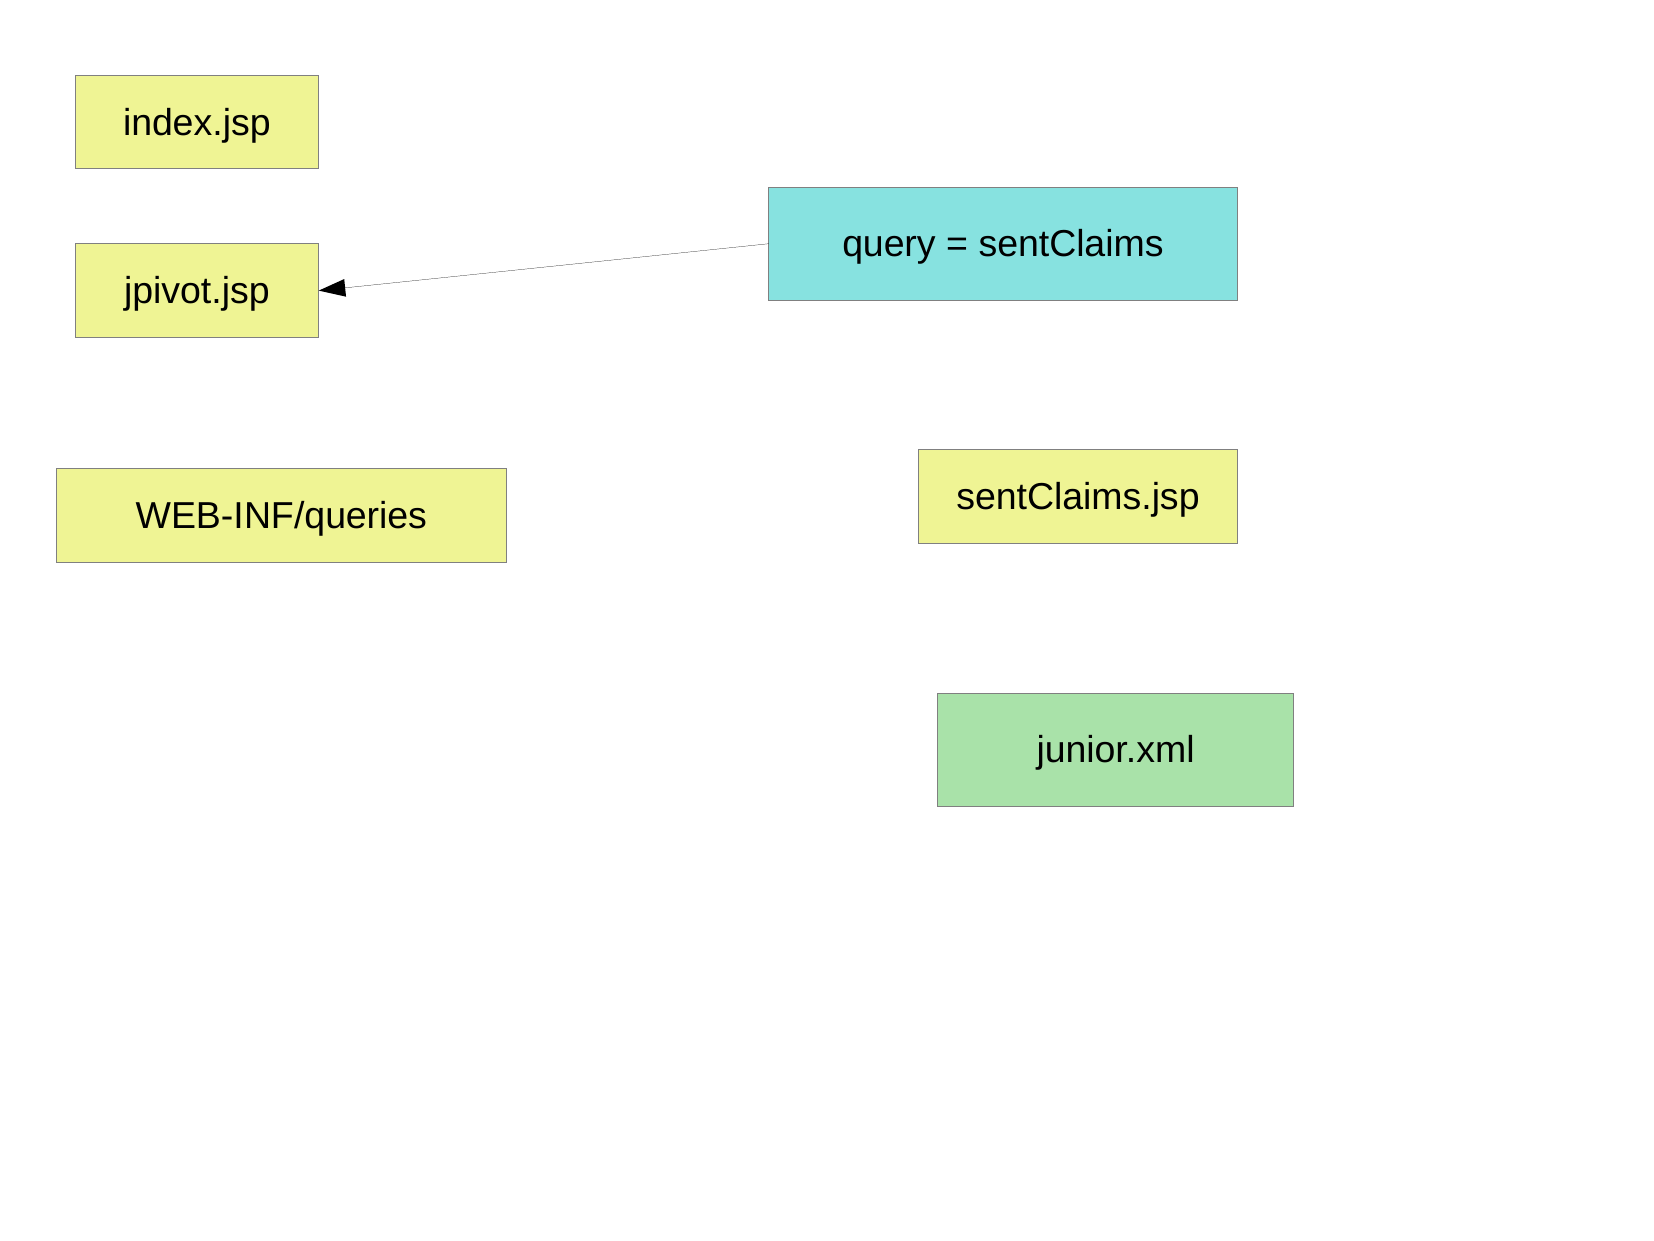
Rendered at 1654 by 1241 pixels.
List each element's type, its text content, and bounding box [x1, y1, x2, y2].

text_box query = sentClaims [768, 187, 1238, 301]
text_box WEB-INF/queries [56, 468, 507, 563]
text_box sentClaims.jsp [918, 449, 1238, 544]
text_box junior.xml [937, 693, 1294, 807]
text_box index.jsp [75, 75, 319, 169]
text_box jpivot.jsp [75, 243, 319, 338]
